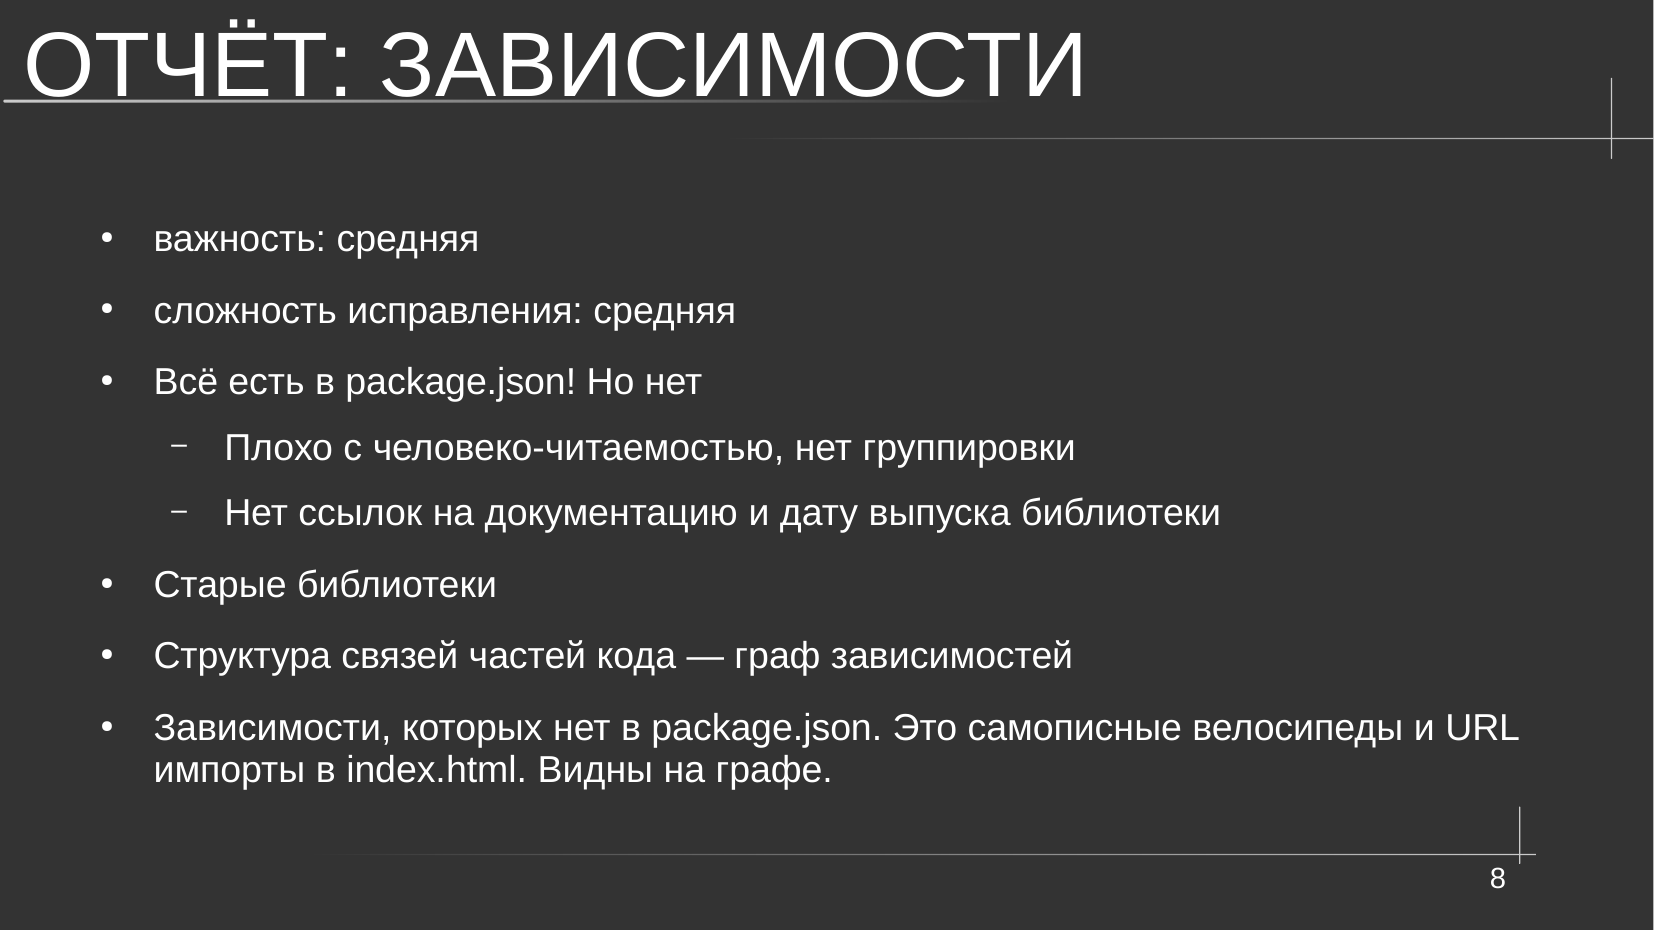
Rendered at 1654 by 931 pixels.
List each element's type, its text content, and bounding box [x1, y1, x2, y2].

list важность: средняя сложность исправления: средняя Всё есть в package.json! Но нет Плохо с человеко-читаемостью, нет группировки Нет ссылок на документацию и дату выпуска библиотеки Cтарые библиотеки Cтруктура связей частей кода — граф зависимостей Зависимости, которых нет в package.json. Это самописные велосипеды и URL импорты в index.html. Видны на графе. [82, 217, 1571, 798]
title ОТЧЁТ: ЗАВИСИМОСТИ [23, 11, 1589, 119]
